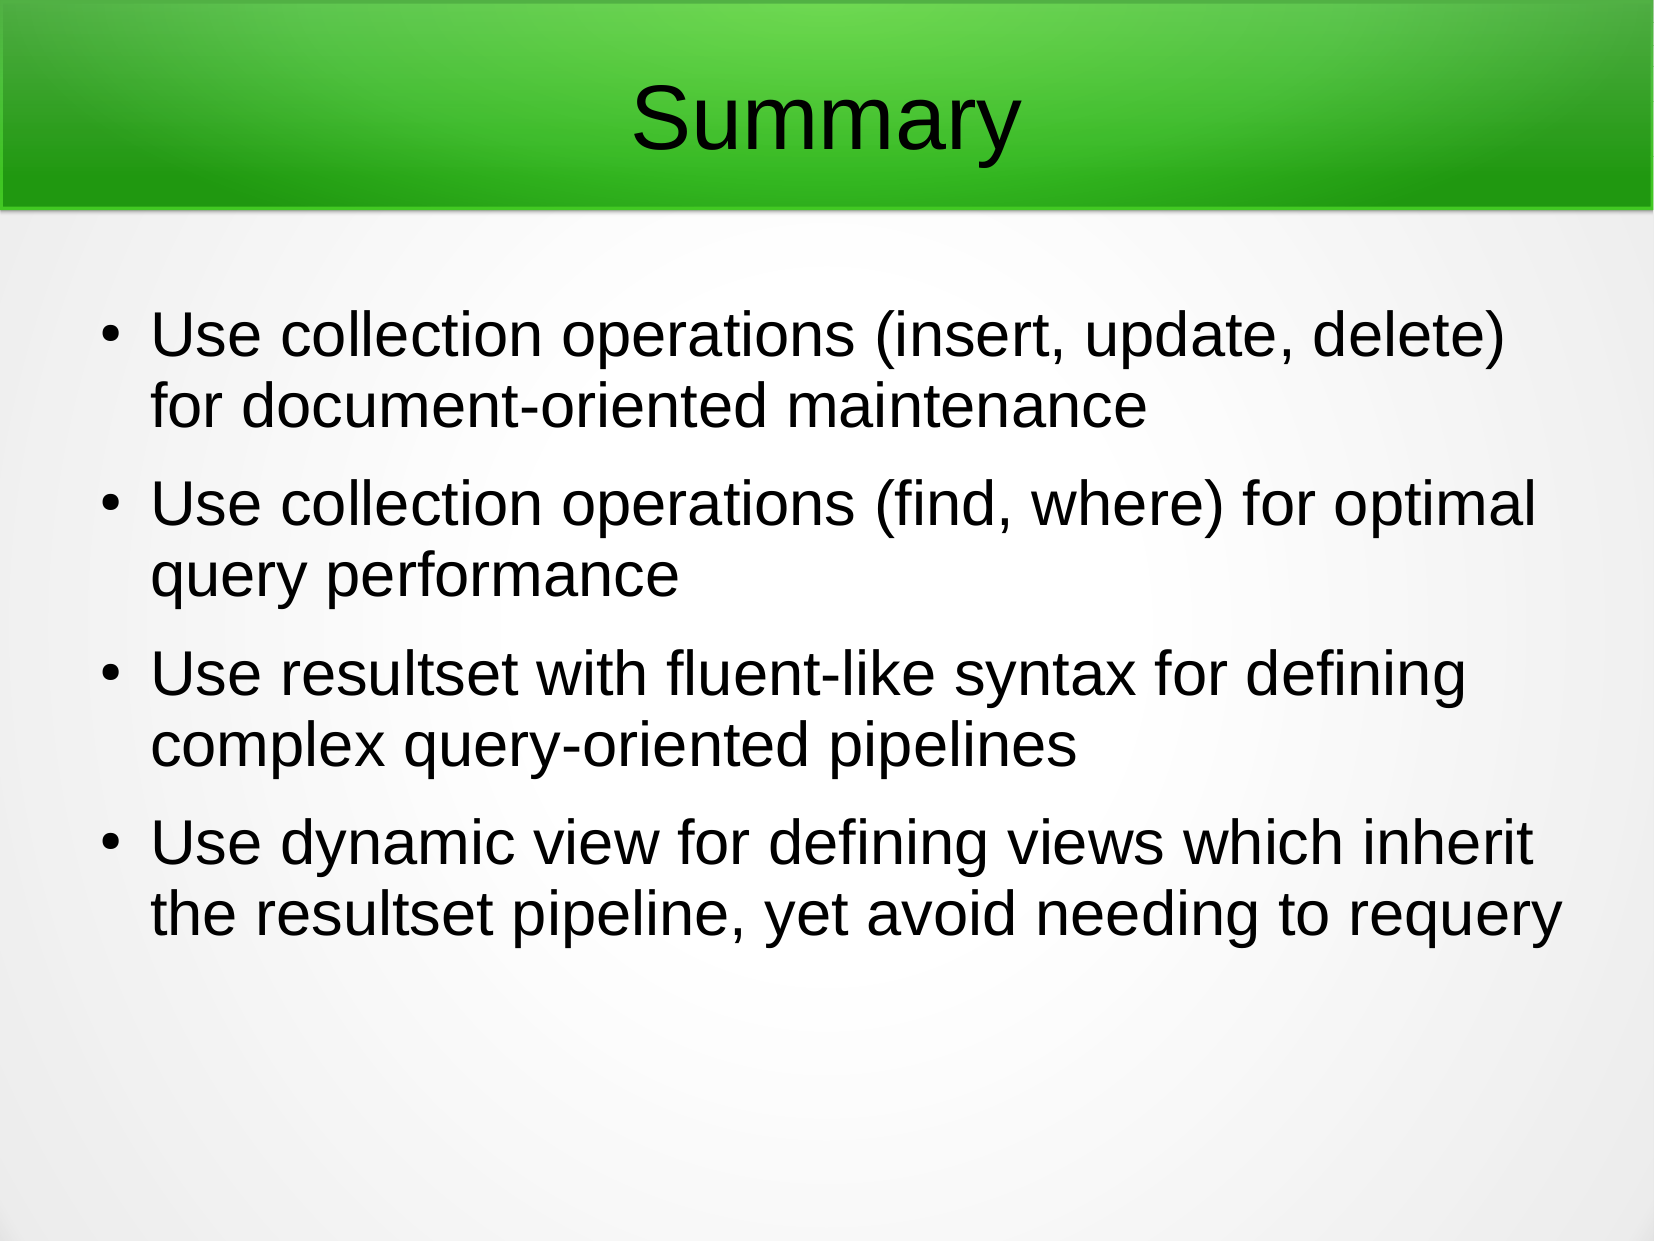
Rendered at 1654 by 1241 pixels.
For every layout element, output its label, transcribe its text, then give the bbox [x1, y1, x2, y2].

title Summary [82, 47, 1571, 189]
list Use collection operations (insert, update, delete) for document-oriented maintenance Use collection operations (find, where) for optimal query performance Use resultset with fluent-like syntax for defining complex query-oriented pipelines Use dynamic view for defining views which inherit the resultset pipeline, yet avoid needing to requery [82, 299, 1571, 1019]
